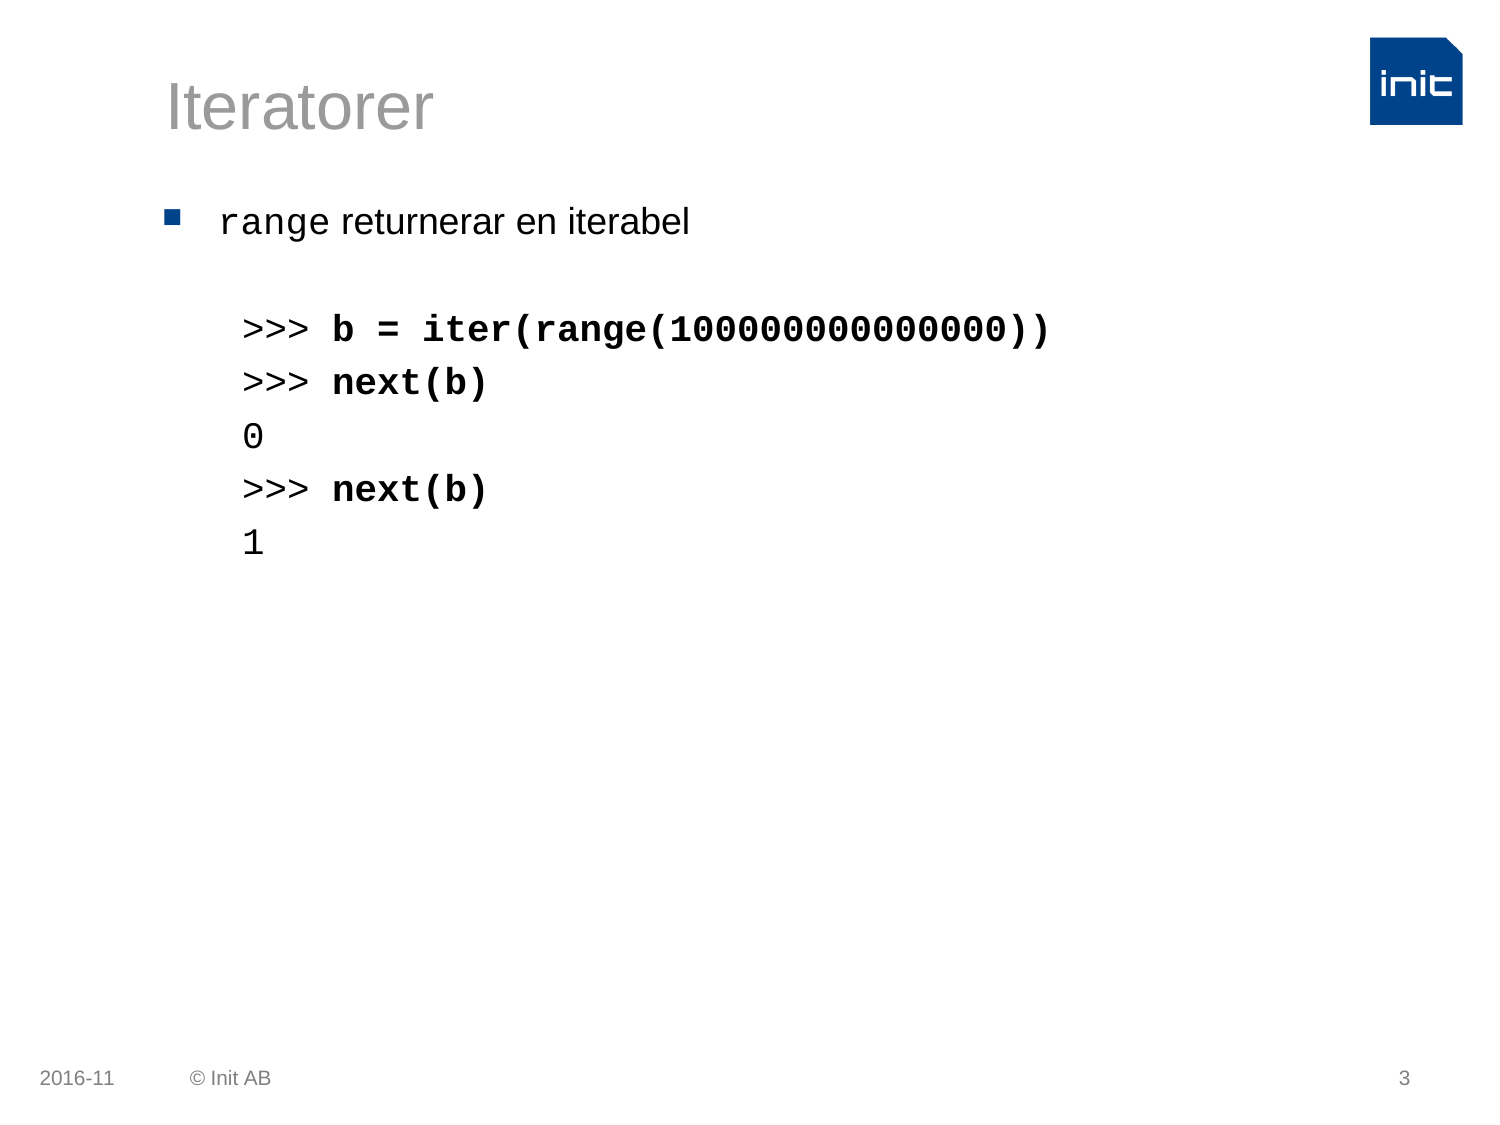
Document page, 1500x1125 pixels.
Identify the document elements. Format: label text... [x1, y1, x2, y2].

text_box Iteratorer [150, 0, 1351, 151]
text_box <nummer> [1350, 1037, 1426, 1098]
text_box 2016-11 [24, 1037, 151, 1098]
picture [1370, 37, 1463, 125]
text_box © Init AB [174, 1037, 1326, 1098]
text_box range returnerar en iterabel >>> b = iter(range(100000000000000)) >>> next(b) 0 >>> next(b) 1 [150, 189, 1351, 963]
